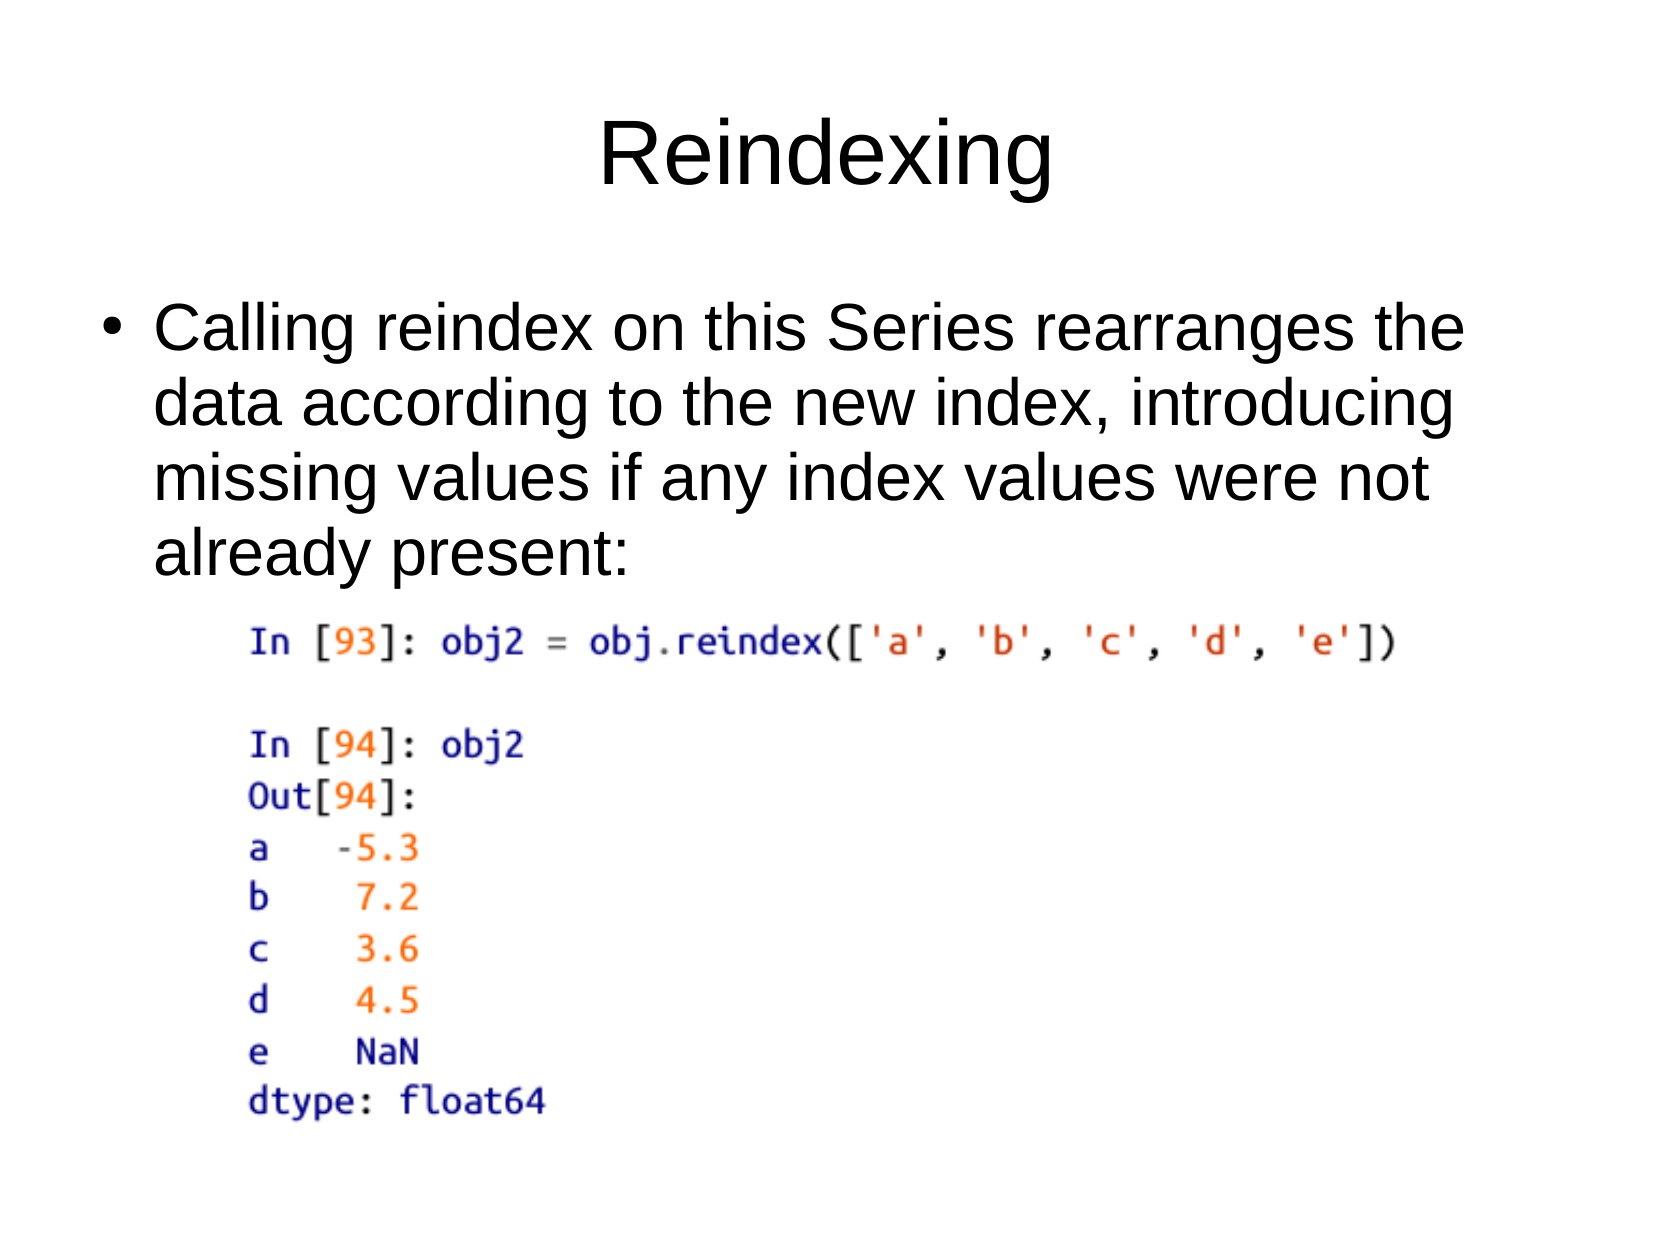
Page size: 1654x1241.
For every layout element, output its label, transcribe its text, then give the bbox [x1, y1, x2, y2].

picture [238, 614, 1403, 1141]
list Calling reindex on this Series rearranges the data according to the new index, introducing missing values if any index values were not already present: [82, 290, 1571, 1010]
title Reindexing [82, 49, 1571, 257]
